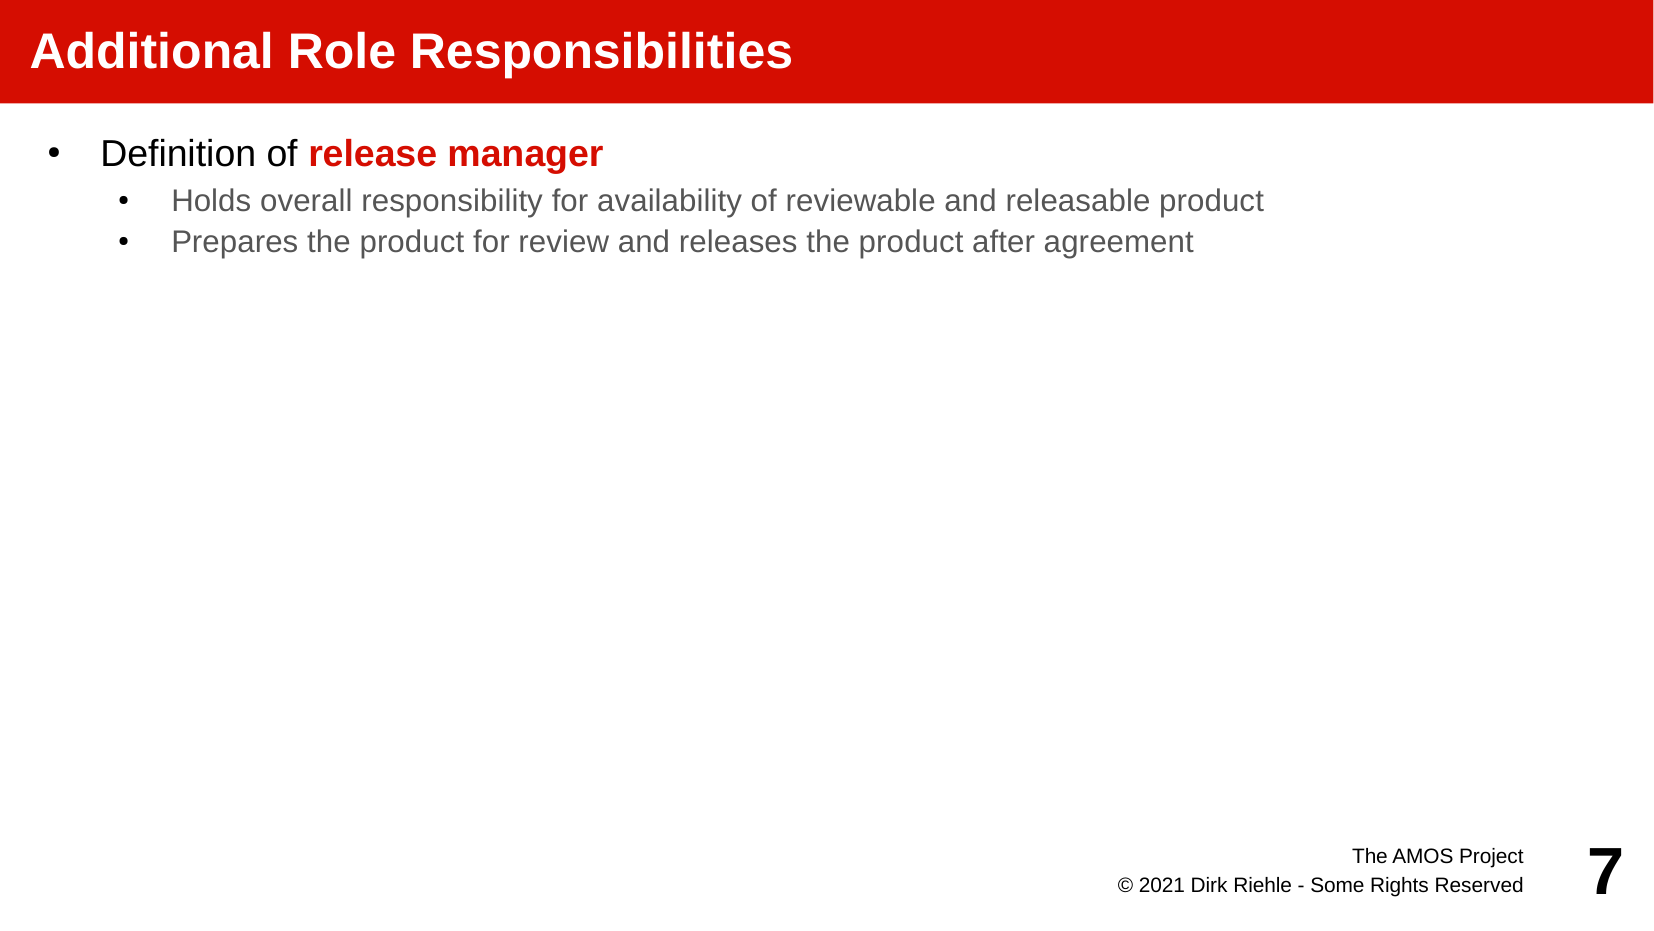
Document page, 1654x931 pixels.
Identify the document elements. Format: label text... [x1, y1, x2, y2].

title Additional Role Responsibilities [0, 0, 1654, 104]
list Definition of release manager Holds overall responsibility for availability of reviewable and releasable product Prepares the product for review and releases the product after agreement [29, 132, 1625, 813]
